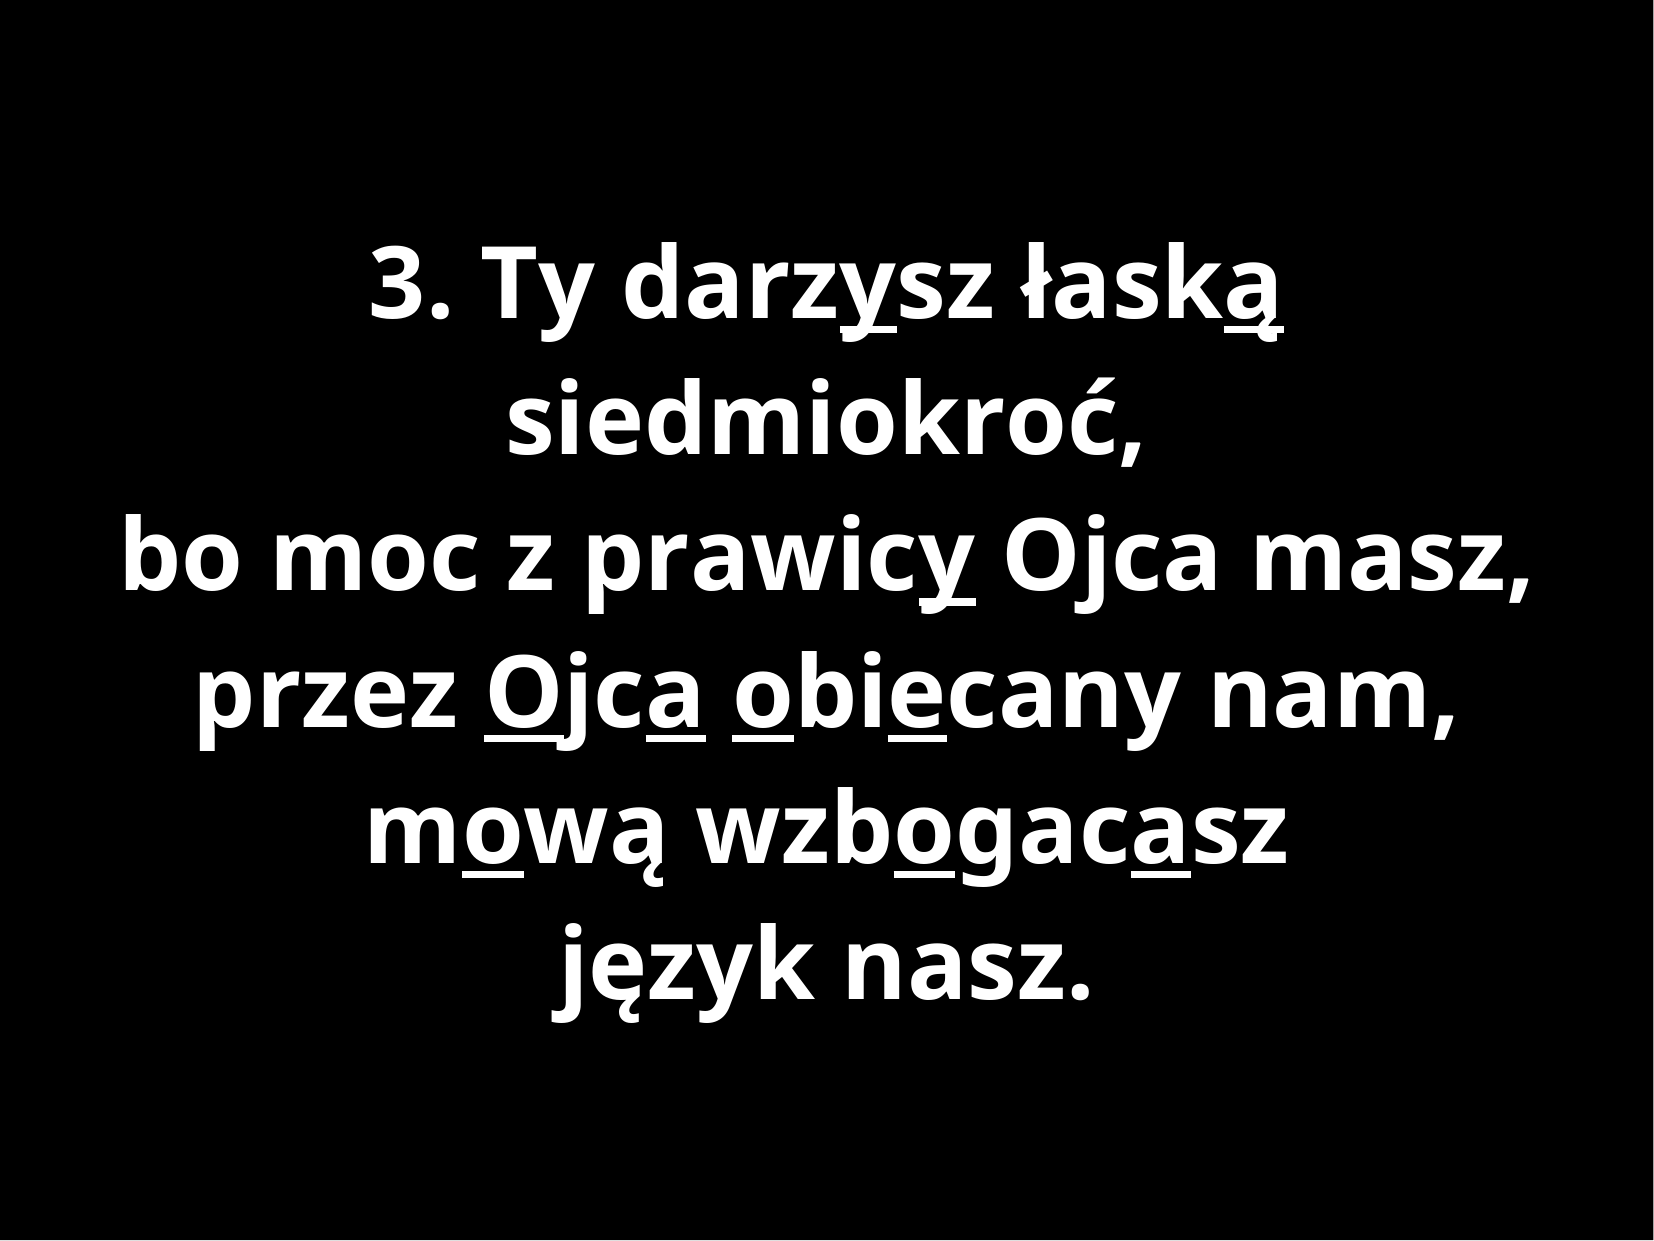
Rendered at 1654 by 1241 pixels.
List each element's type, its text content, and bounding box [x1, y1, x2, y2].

title 3. Ty darzysz łaską siedmiokroć, bo moc z prawicy Ojca masz, przez Ojca obiecany nam, mową wzbogacasz język nasz. [0, 0, 1654, 1241]
